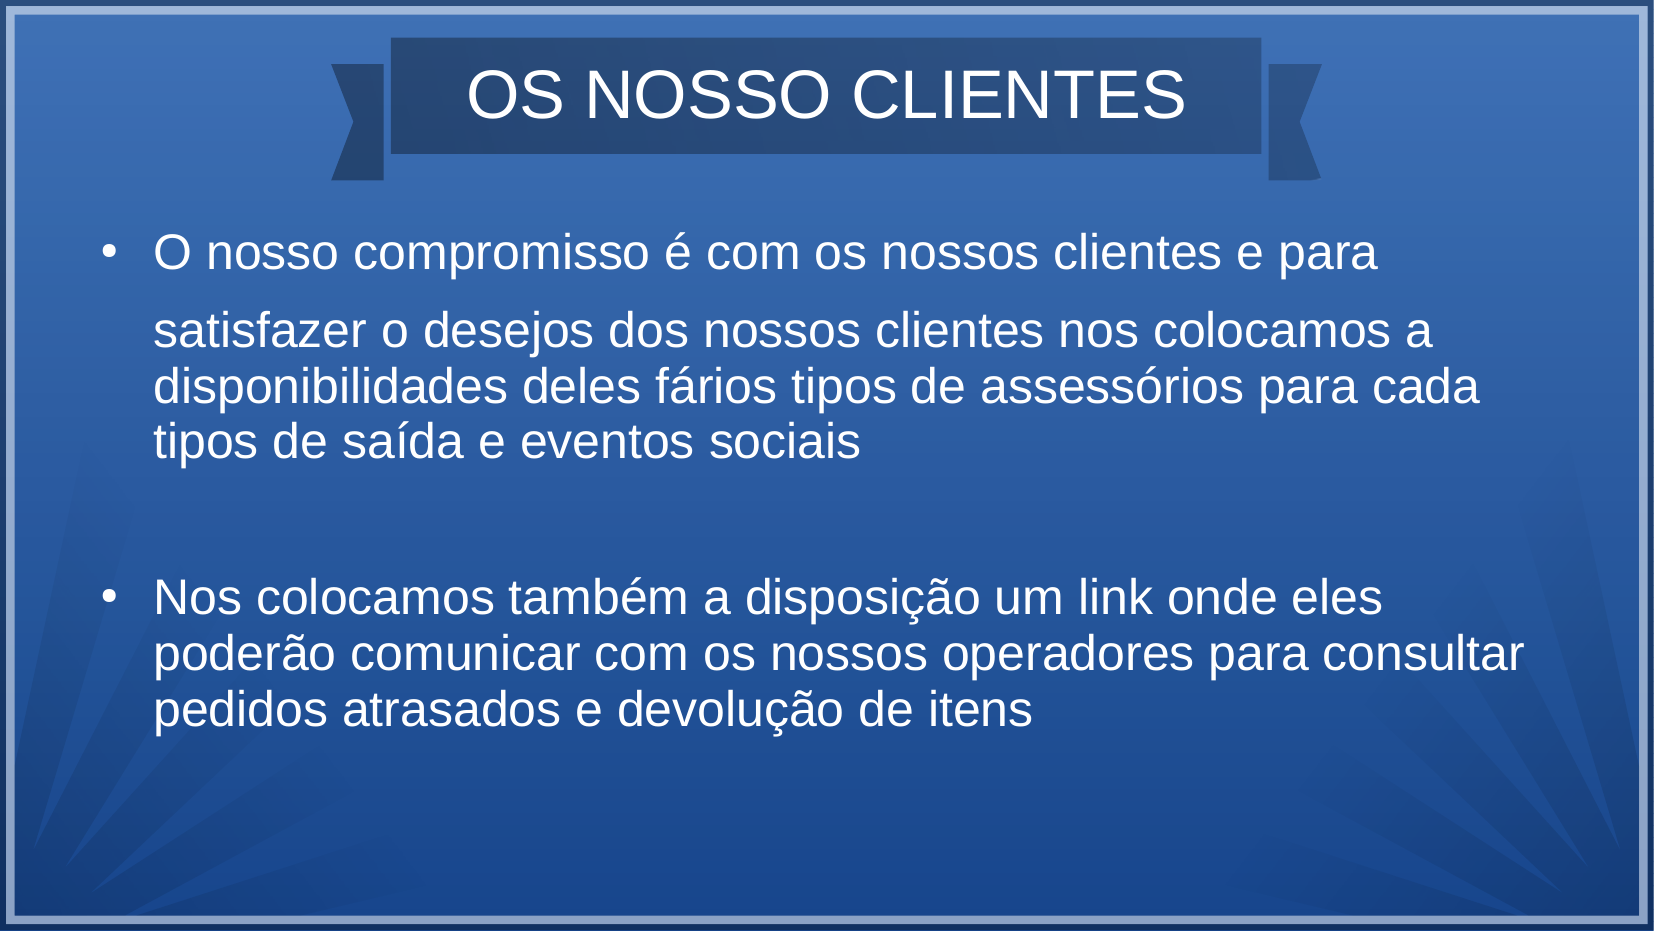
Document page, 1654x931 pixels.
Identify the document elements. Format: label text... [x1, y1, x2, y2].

list O nosso compromisso é com os nossos clientes e para satisfazer o desejos dos nossos clientes nos colocamos a disponibilidades deles fários tipos de assessórios para cada tipos de saída e eventos sociais Nos colocamos também a disposição um link onde eles poderão comunicar com os nossos operadores para consultar pedidos atrasados e devolução de itens [82, 224, 1571, 848]
title OS NOSSO CLIENTES [389, 35, 1264, 154]
